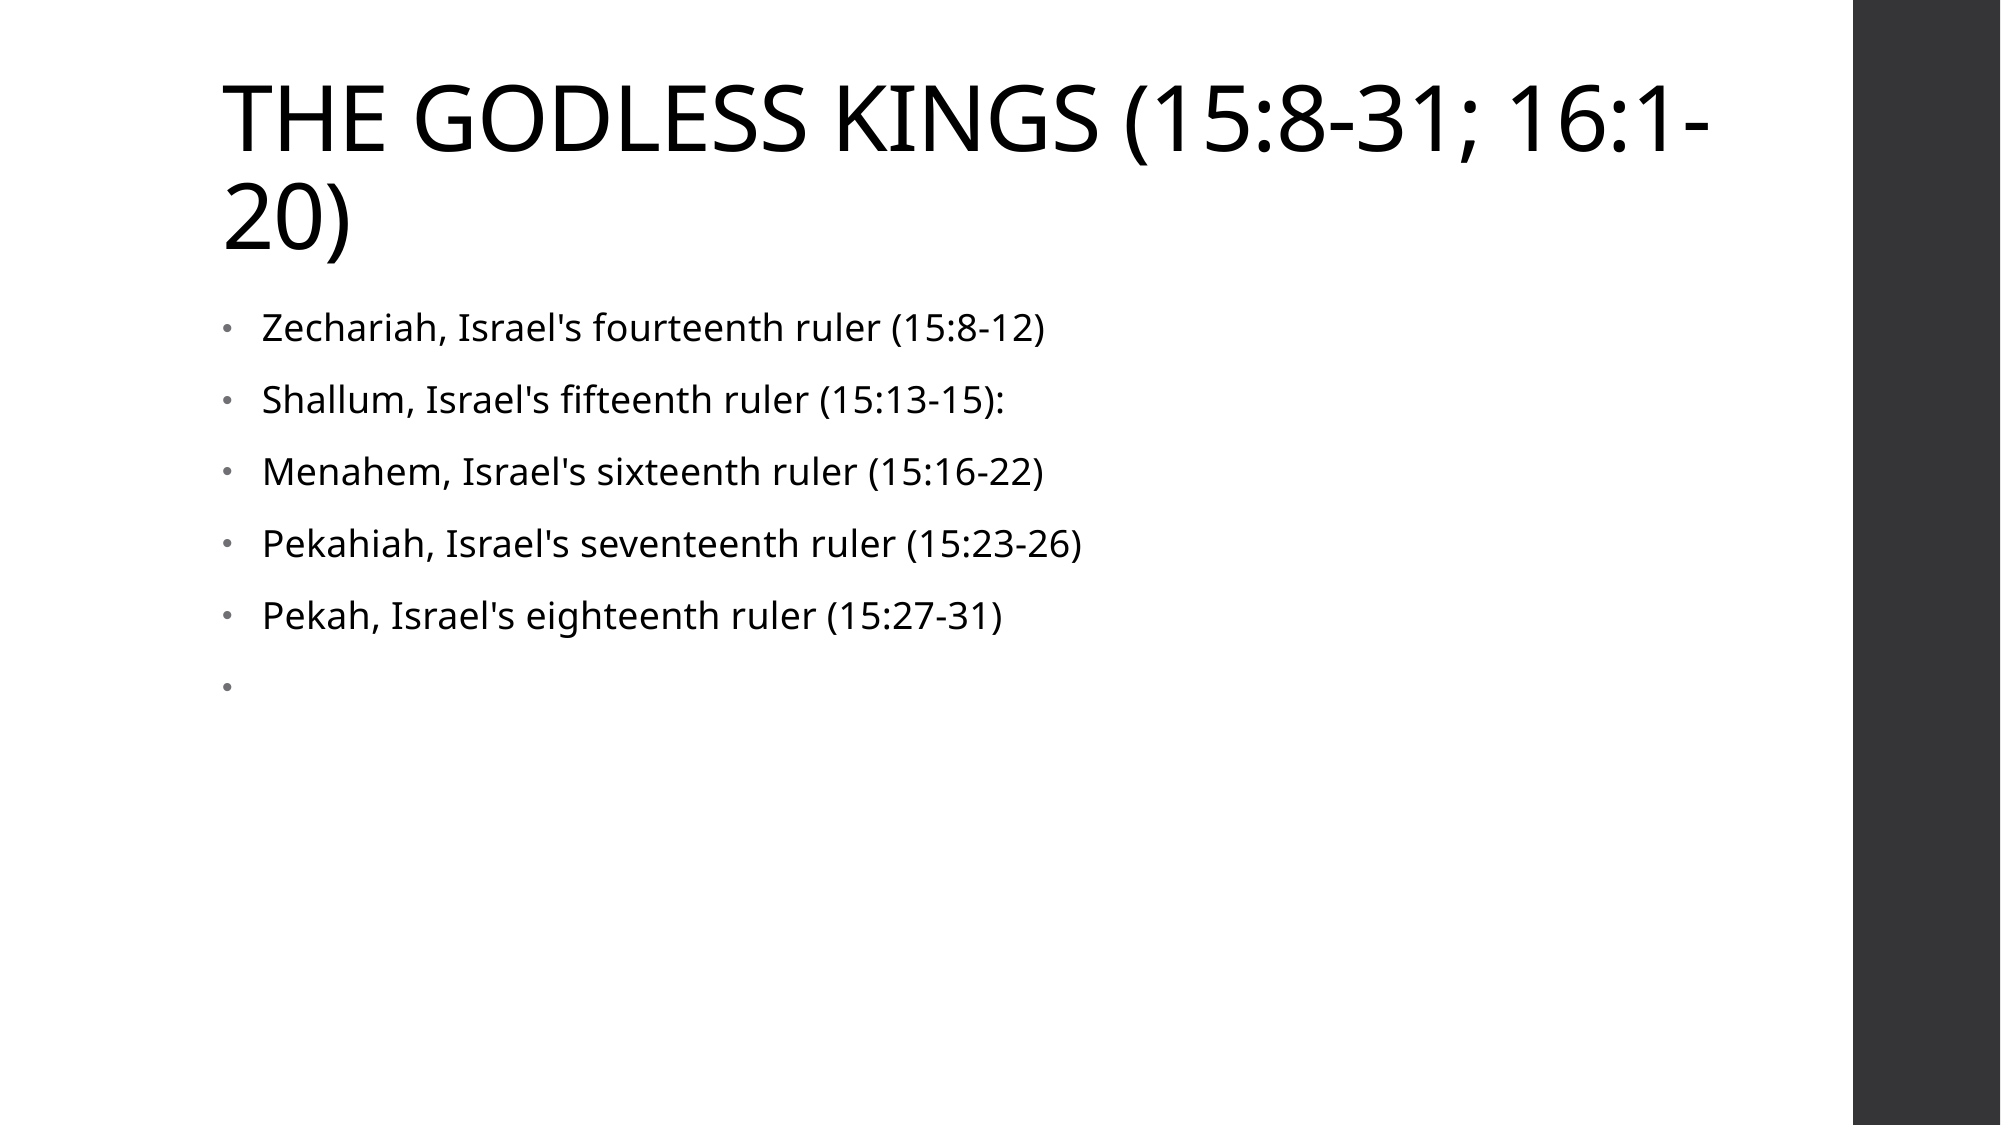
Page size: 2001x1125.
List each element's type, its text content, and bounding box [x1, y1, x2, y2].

title THE GODLESS KINGS (15:8-31; 16:1-20) [206, 60, 1797, 278]
list Zechariah, Israel's fourteenth ruler (15:8-12) Shallum, Israel's fifteenth ruler (15:13-15): Menahem, Israel's sixteenth ruler (15:16-22) Pekahiah, Israel's seventeenth ruler (15:23-26) Pekah, Israel's eighteenth ruler (15:27-31) [206, 299, 1617, 1014]
